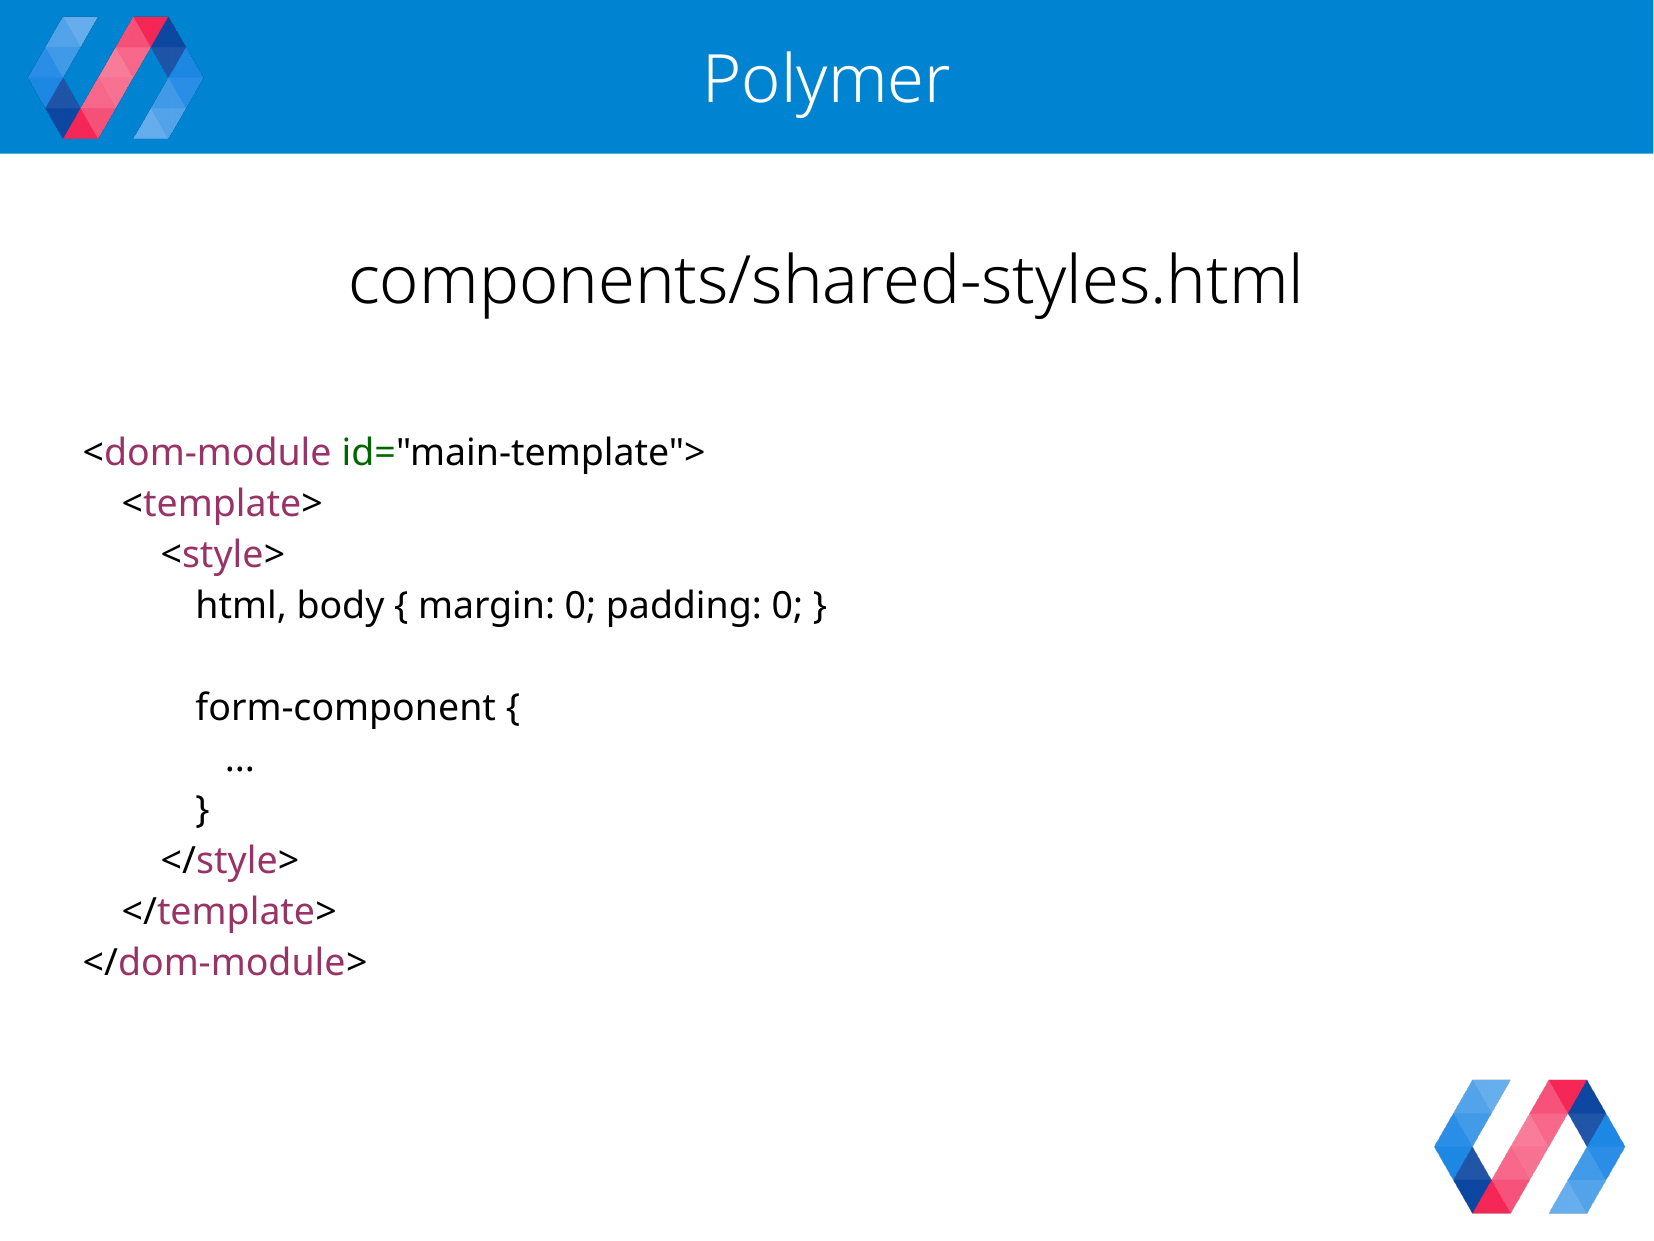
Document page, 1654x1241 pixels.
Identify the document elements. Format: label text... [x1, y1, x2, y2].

picture [23, 13, 208, 142]
picture [1429, 1076, 1630, 1217]
text_box components/shared-styles.html <dom-module id="main-template"> <template> <style> html, body { margin: 0; padding: 0; } form-component { ... } </style> </template> </dom-module> [82, 232, 1571, 1052]
title Polymer [0, 0, 1654, 154]
